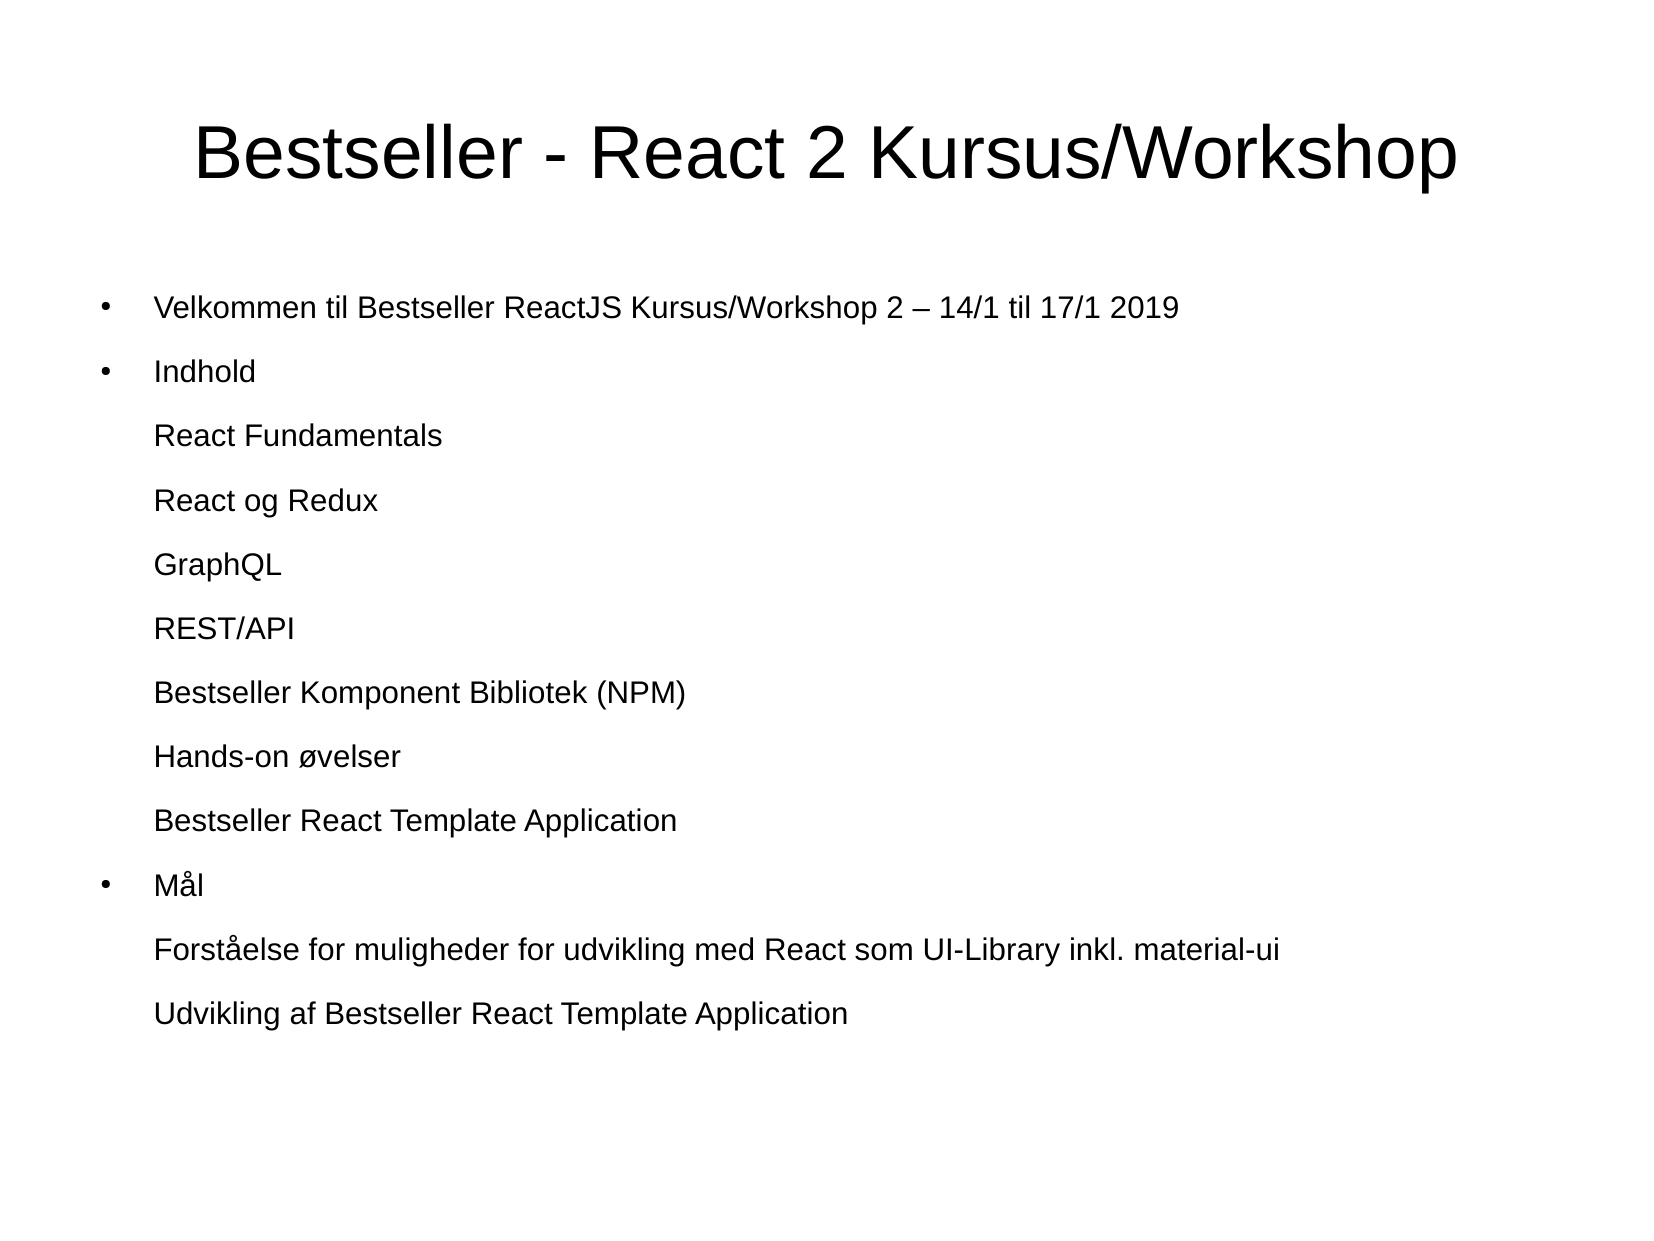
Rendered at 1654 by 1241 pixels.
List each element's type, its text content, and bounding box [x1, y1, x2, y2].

list Velkommen til Bestseller ReactJS Kursus/Workshop 2 – 14/1 til 17/1 2019 Indhold React Fundamentals React og Redux GraphQL REST/API Bestseller Komponent Bibliotek (NPM) Hands-on øvelser Bestseller React Template Application Mål Forståelse for muligheder for udvikling med React som UI-Library inkl. material-ui Udvikling af Bestseller React Template Application [82, 290, 1571, 1109]
title Bestseller - React 2 Kursus/Workshop [82, 49, 1571, 257]
